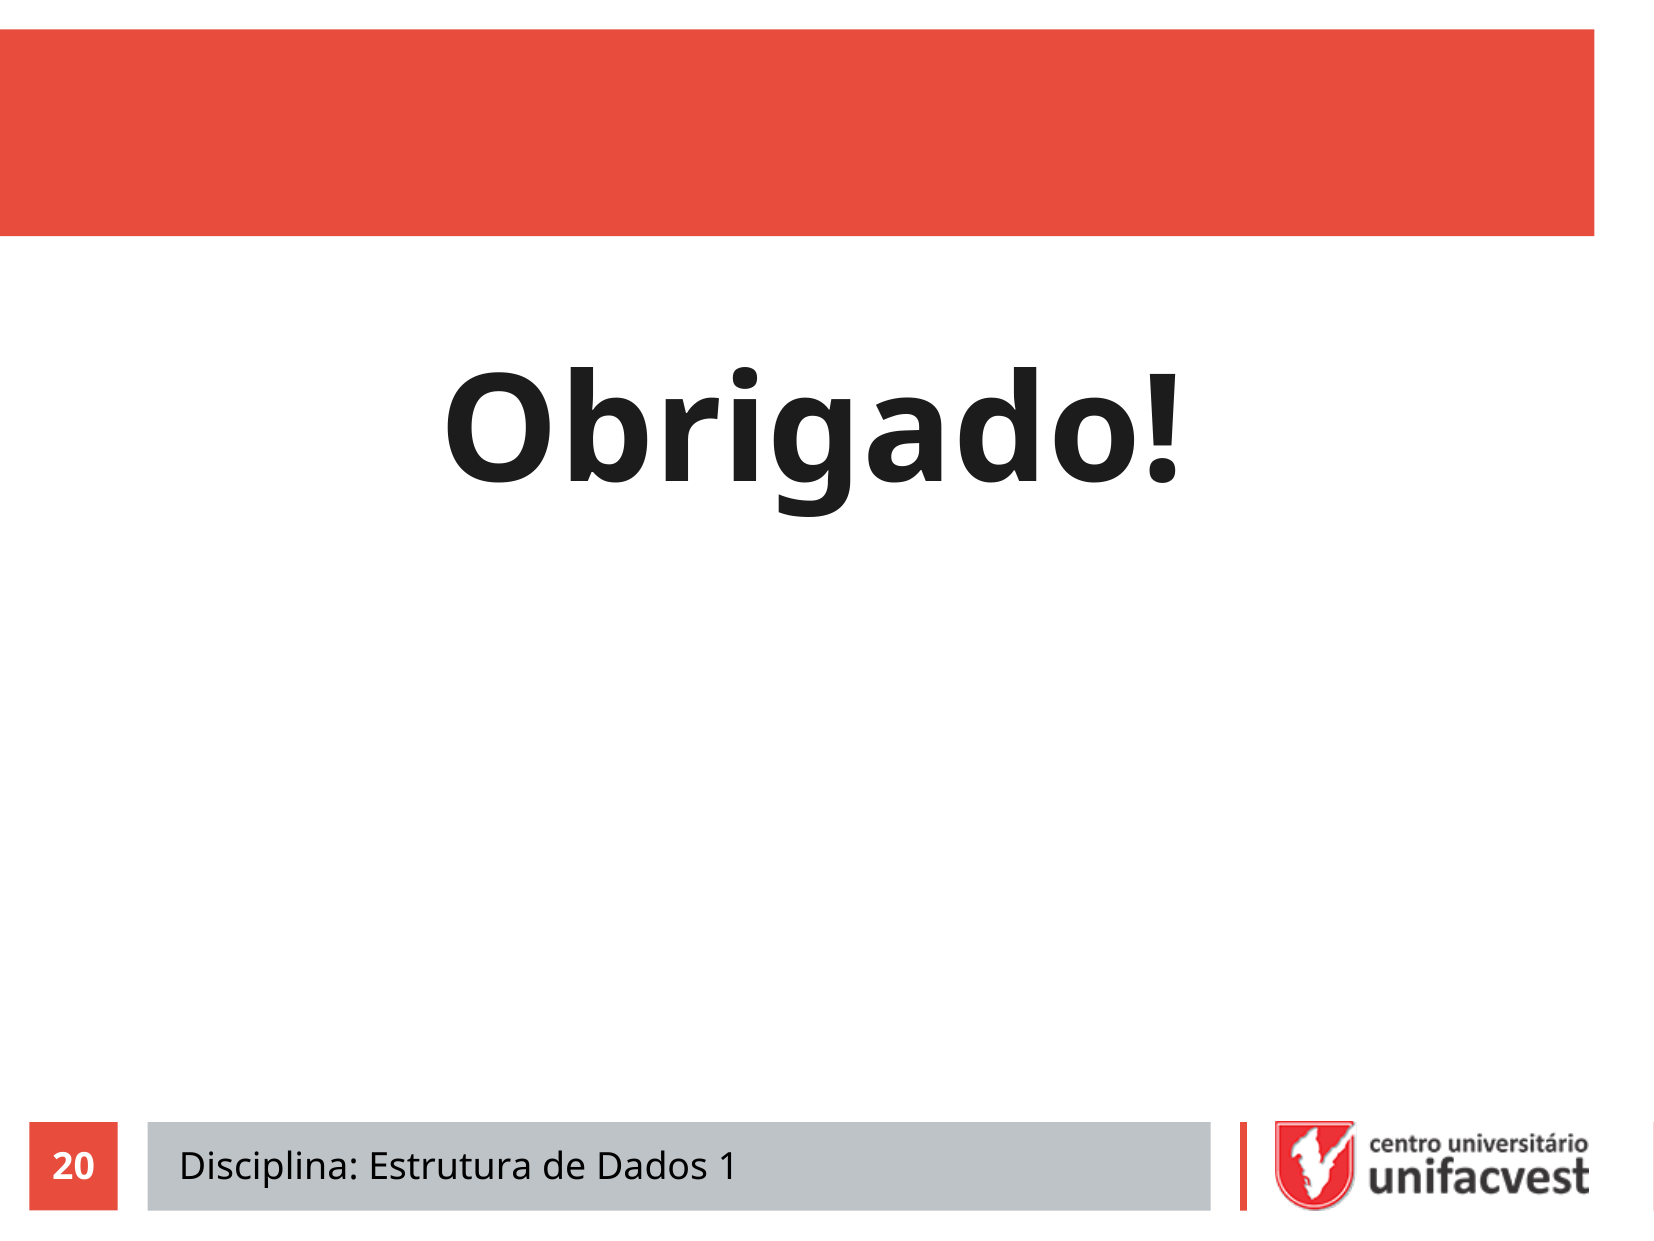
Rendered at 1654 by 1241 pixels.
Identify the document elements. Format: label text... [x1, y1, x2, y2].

list Obrigado! [59, 324, 1566, 1093]
text_box [1248, 1120, 1654, 1212]
picture [1275, 1121, 1589, 1211]
text_box Disciplina: Estrutura de Dados 1 [164, 1132, 1214, 1196]
